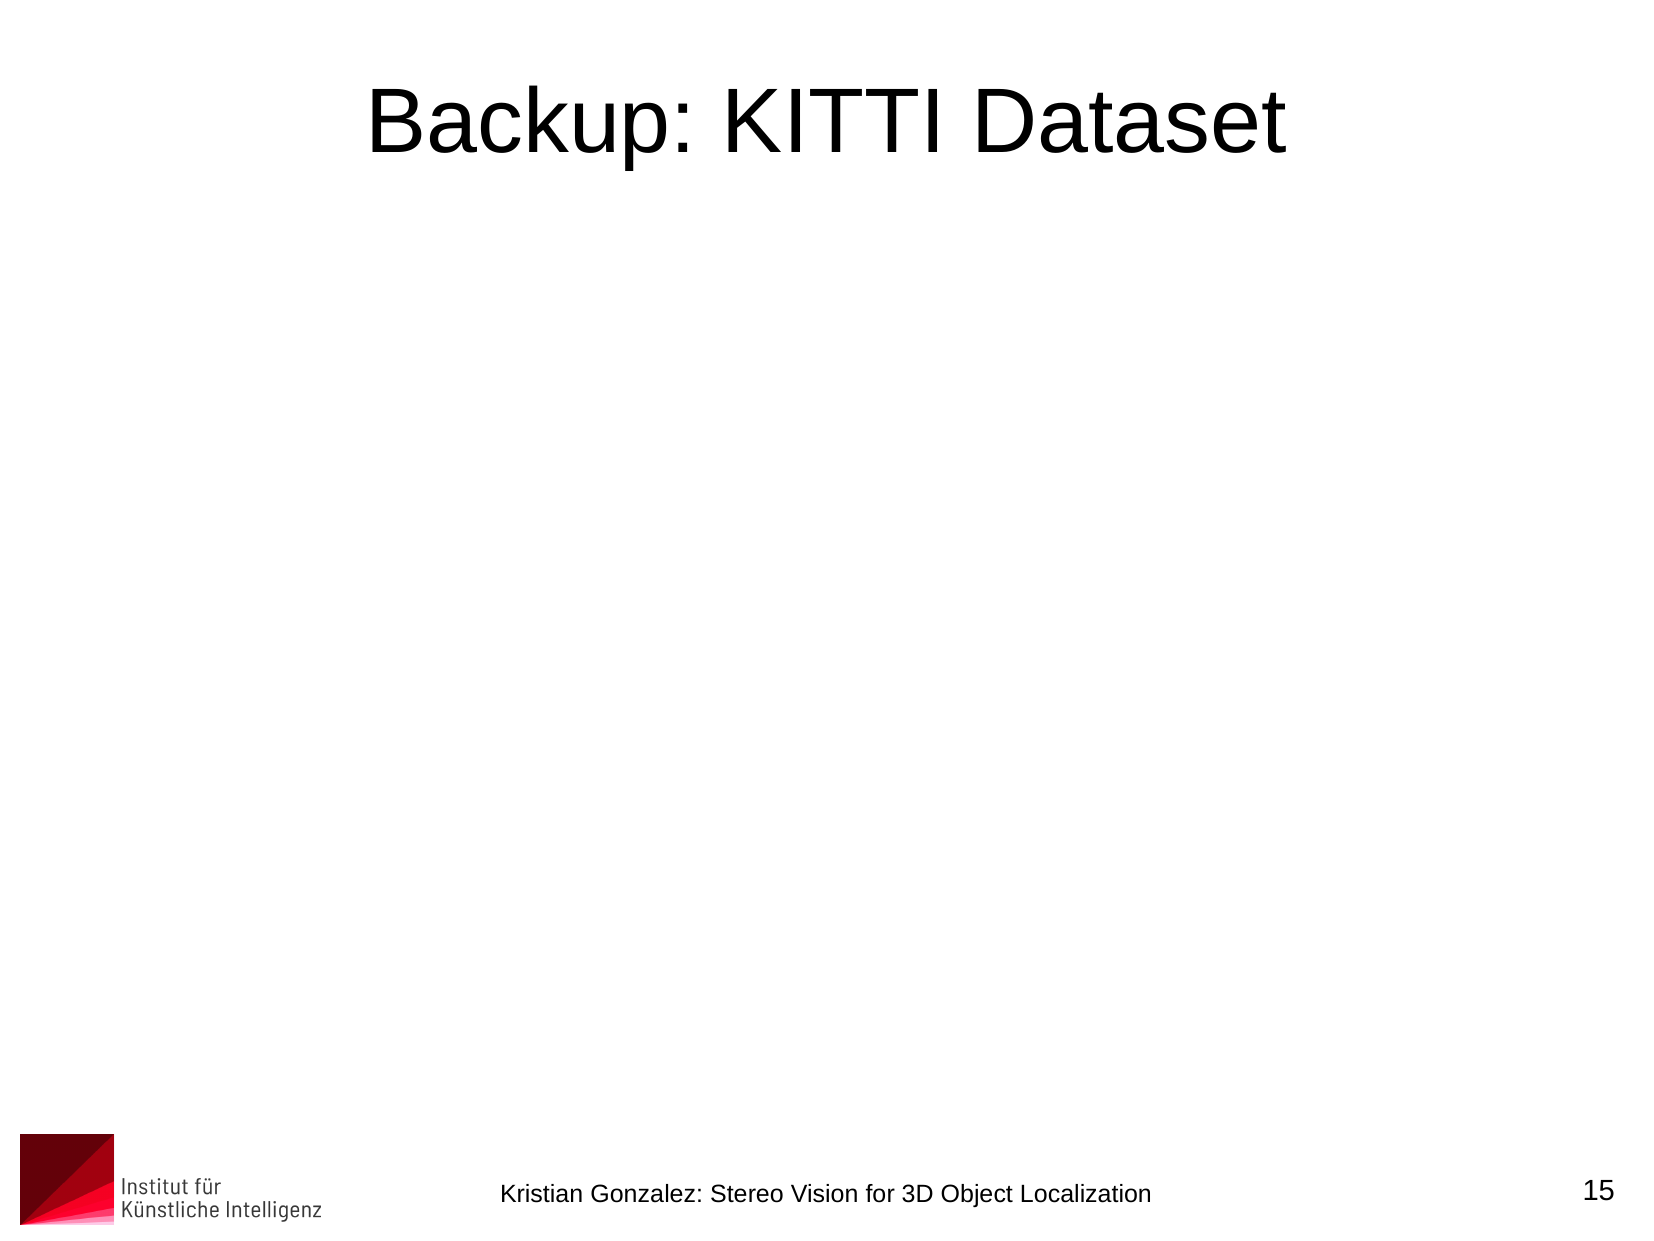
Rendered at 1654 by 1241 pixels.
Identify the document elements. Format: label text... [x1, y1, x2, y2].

picture [20, 1134, 321, 1225]
title Backup: KITTI Dataset [170, 53, 1483, 189]
